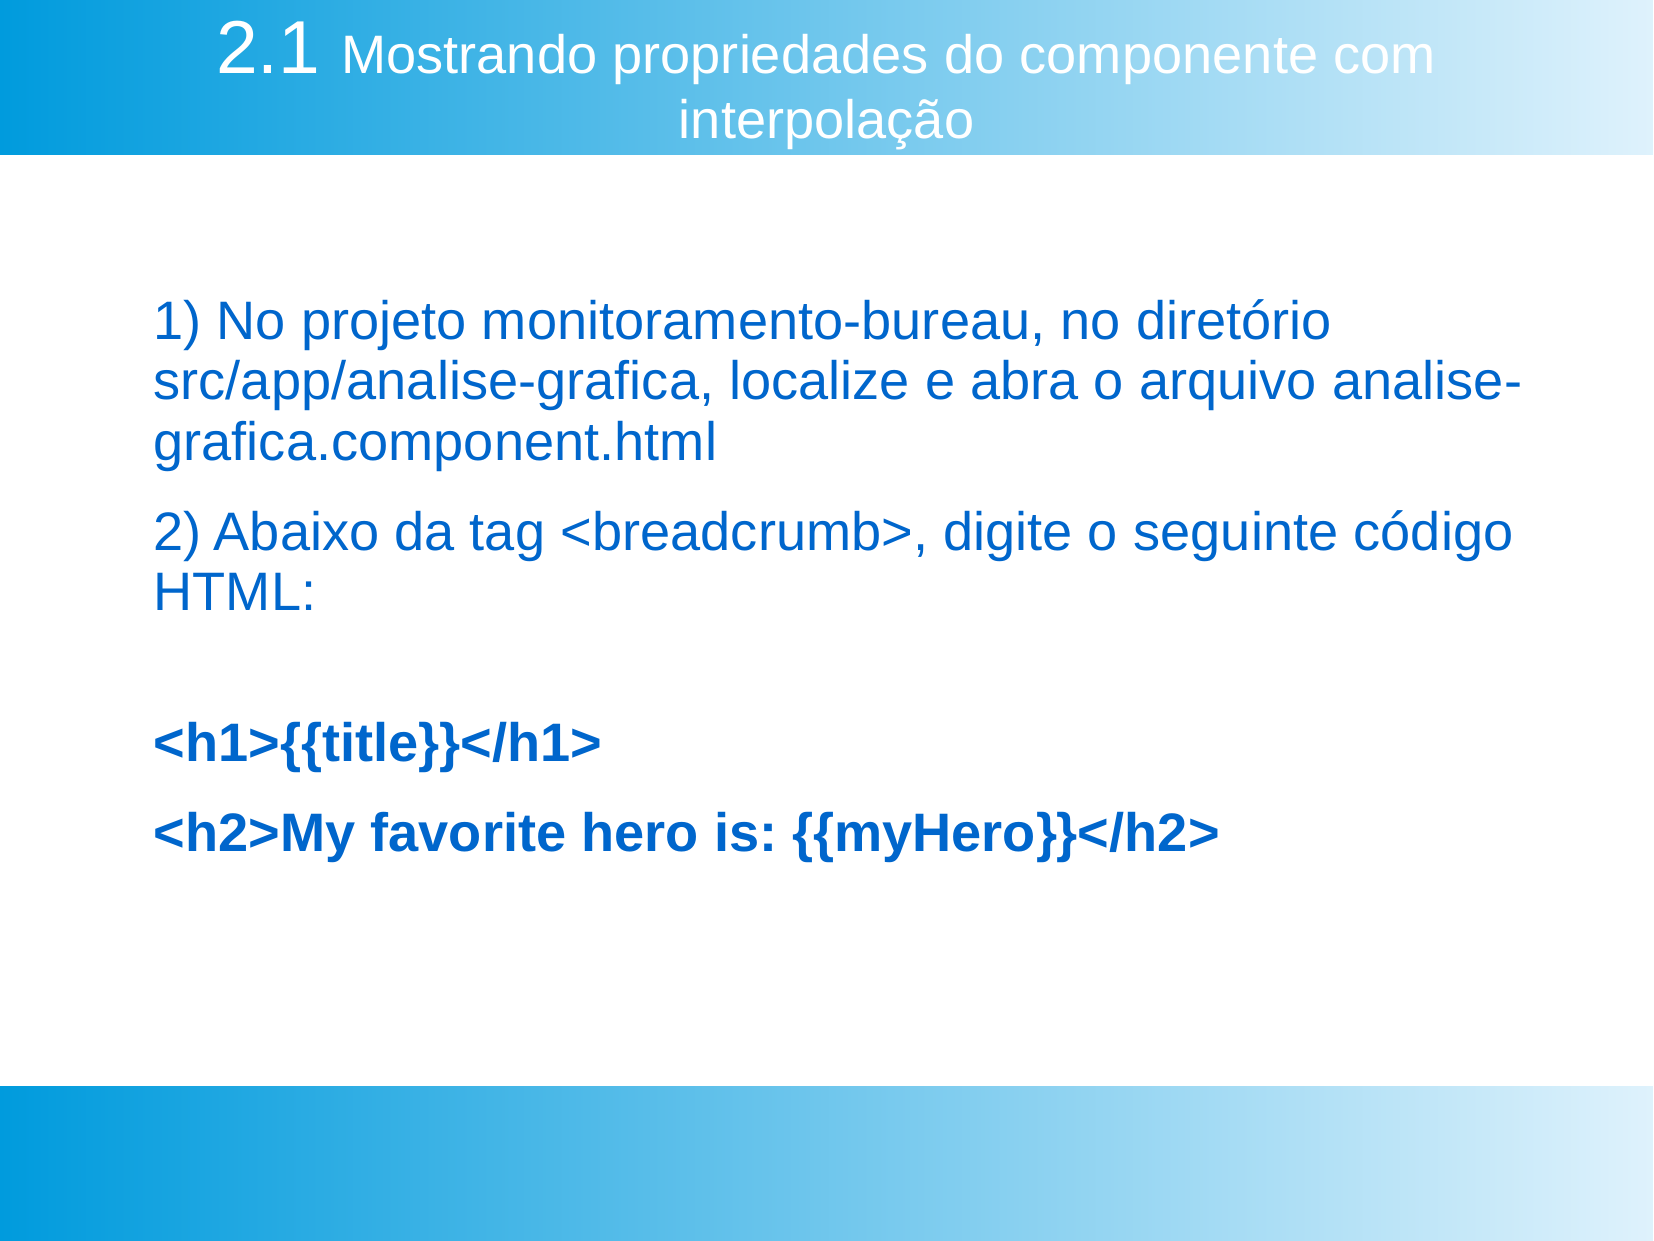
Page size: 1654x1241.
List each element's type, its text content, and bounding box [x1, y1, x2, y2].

title 2.1 Mostrando propriedades do componente com interpolação [82, 5, 1571, 151]
list 1) No projeto monitoramento-bureau, no diretório src/app/analise-grafica, localize e abra o arquivo analise-grafica.component.html 2) Abaixo da tag <breadcrumb>, digite o seguinte código HTML: <h1>{{title}}</h1> <h2>My favorite hero is: {{myHero}}</h2> [82, 290, 1571, 1010]
